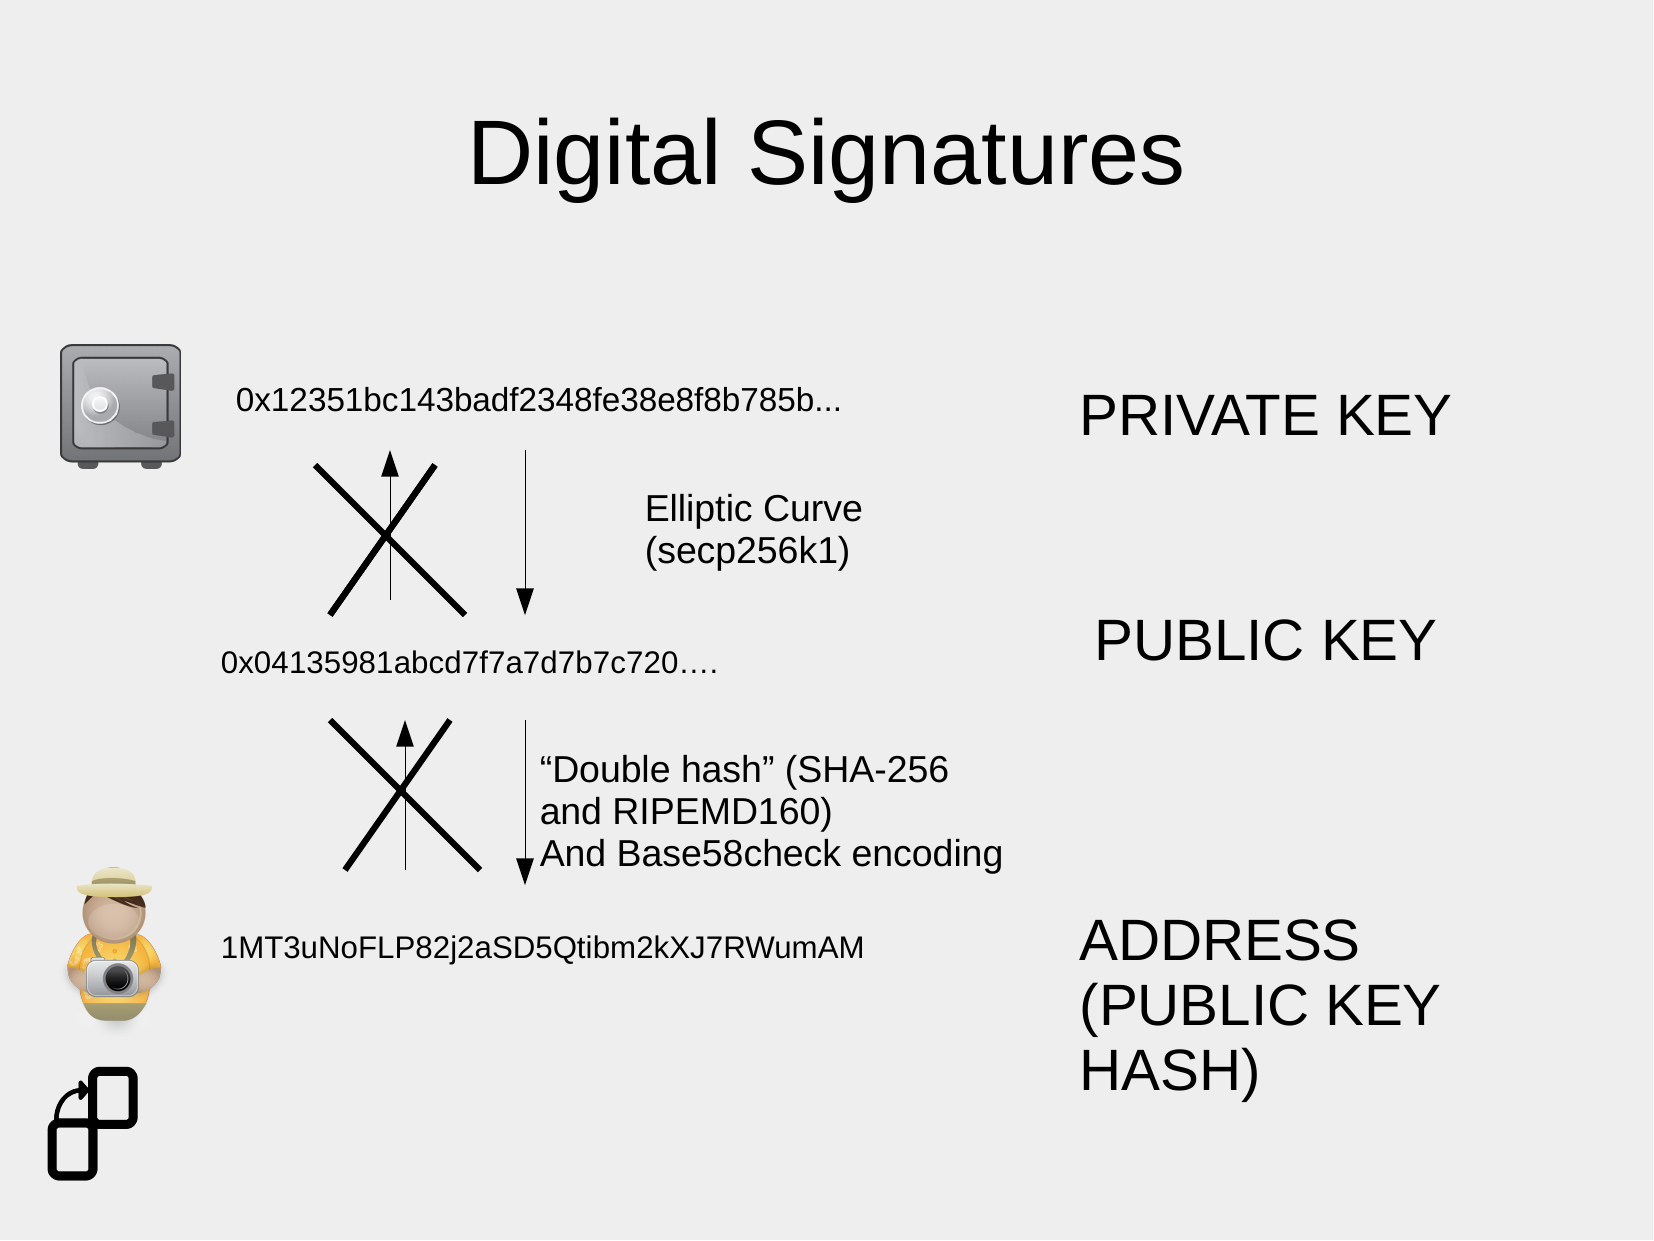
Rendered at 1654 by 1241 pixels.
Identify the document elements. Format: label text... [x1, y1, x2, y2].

text_box ADDRESS (PUBLIC KEY HASH) [1065, 900, 1516, 1110]
list 0x12351bc143badf2348fe38e8f8b785b... [165, 315, 901, 481]
picture [49, 854, 181, 1037]
list 0x04135981abcd7f7a7d7b7c720…. [150, 645, 931, 735]
picture [30, 1062, 153, 1186]
text_box “Double hash” (SHA-256 and RIPEMD160) And Base58check encoding [525, 741, 1021, 901]
picture [60, 344, 181, 469]
text_box Elliptic Curve (secp256k1) [630, 480, 1081, 579]
title Digital Signatures [82, 49, 1571, 257]
text_box PRIVATE KEY [1065, 375, 1516, 455]
list 1MT3uNoFLP82j2aSD5Qtibm2kXJ7RWumAM [181, 930, 931, 1021]
text_box PUBLIC KEY [1080, 600, 1531, 680]
